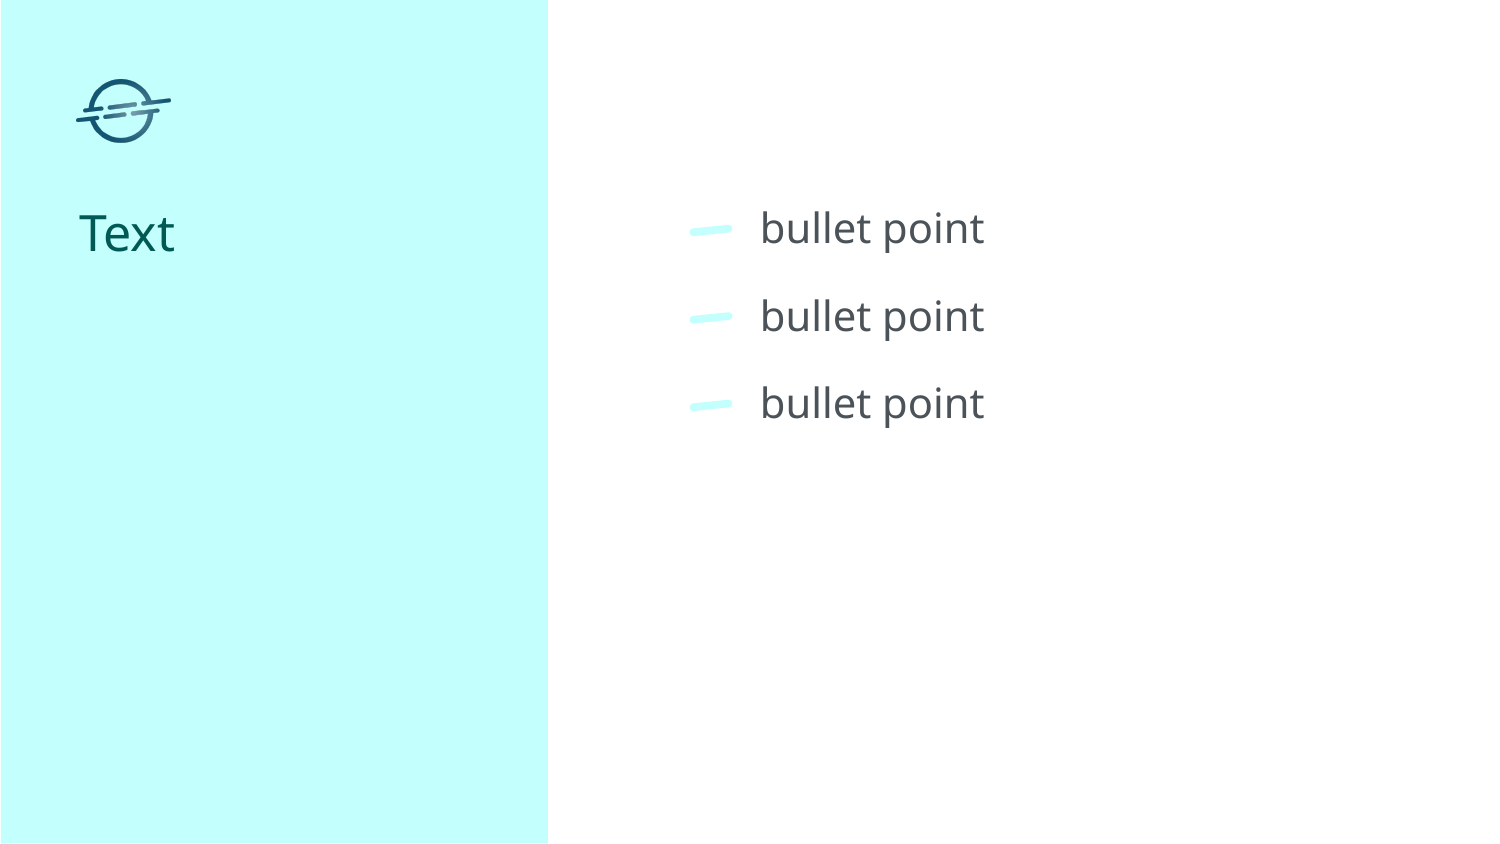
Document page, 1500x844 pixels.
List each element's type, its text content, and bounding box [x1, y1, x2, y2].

title bullet point [744, 274, 1500, 361]
title bullet point [744, 361, 1500, 450]
text_box [0, 0, 548, 844]
text_box [689, 224, 733, 237]
title Text [64, 186, 477, 755]
text_box [689, 399, 733, 411]
picture [76, 79, 171, 143]
title bullet point [744, 186, 1500, 274]
text_box [689, 312, 733, 324]
